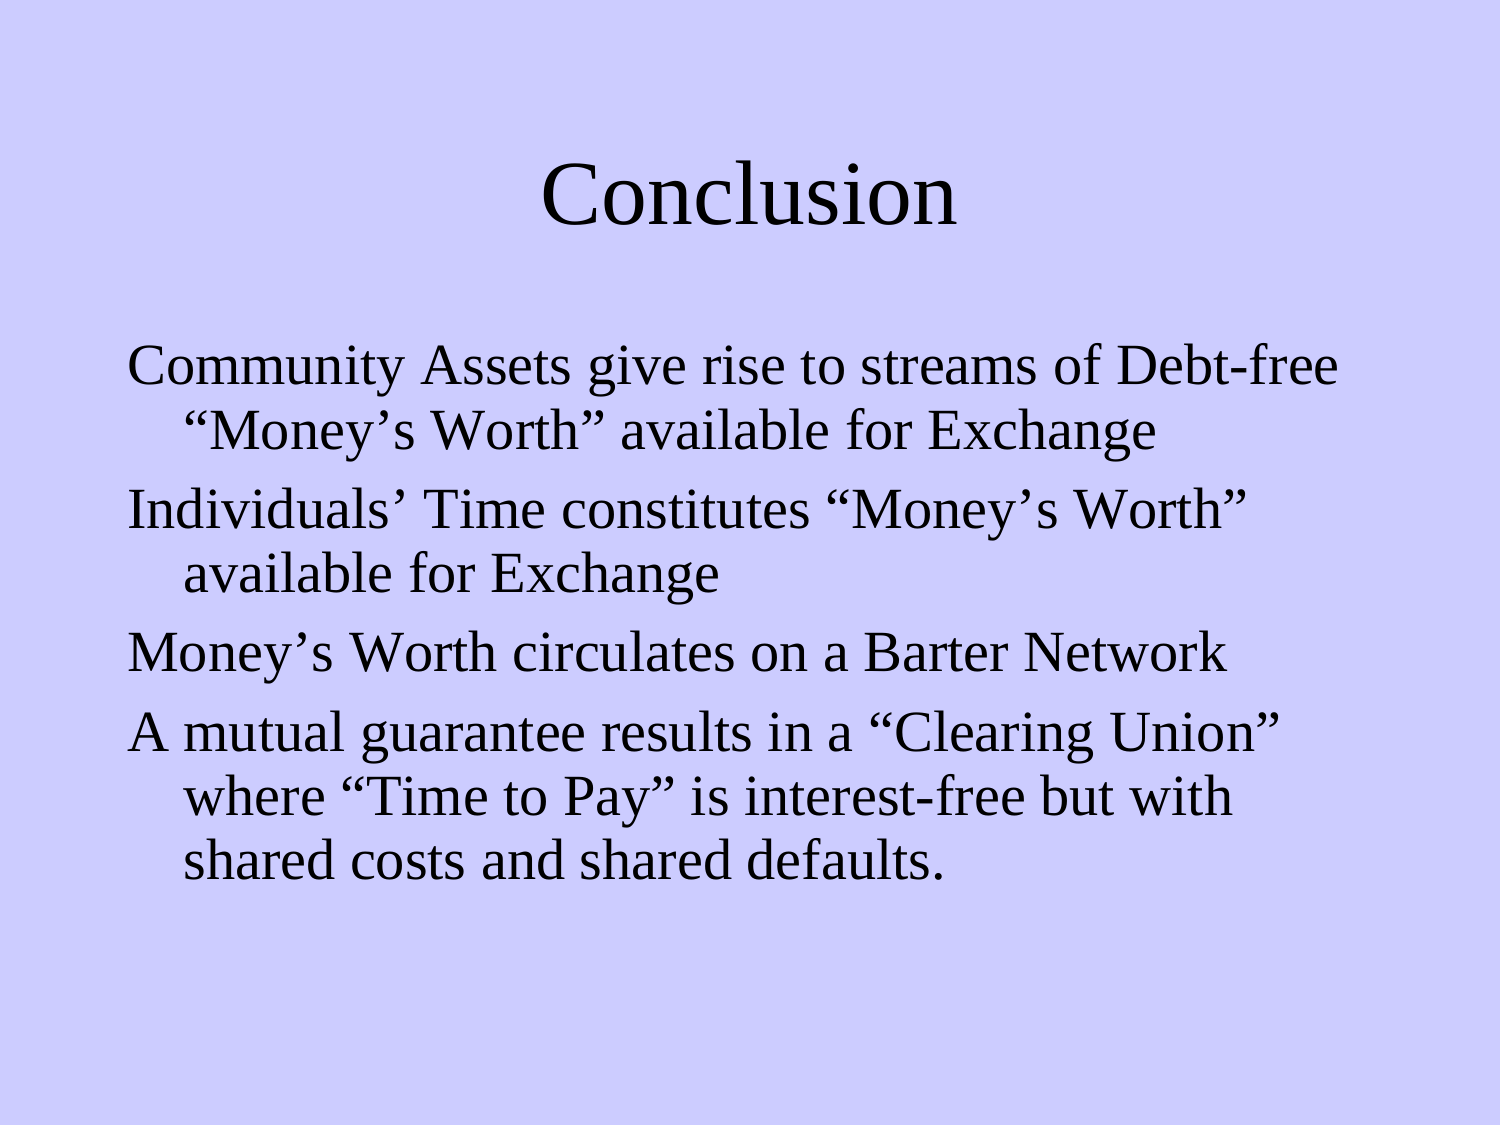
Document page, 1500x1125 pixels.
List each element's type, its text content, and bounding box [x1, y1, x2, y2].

list Community Assets give rise to streams of Debt-free “Money’s Worth” available for Exchange Individuals’ Time constitutes “Money’s Worth” available for Exchange Money’s Worth circulates on a Barter Network A mutual guarantee results in a “Clearing Union” where “Time to Pay” is interest-free but with shared costs and shared defaults. [112, 324, 1388, 1001]
title Conclusion [112, 99, 1388, 288]
